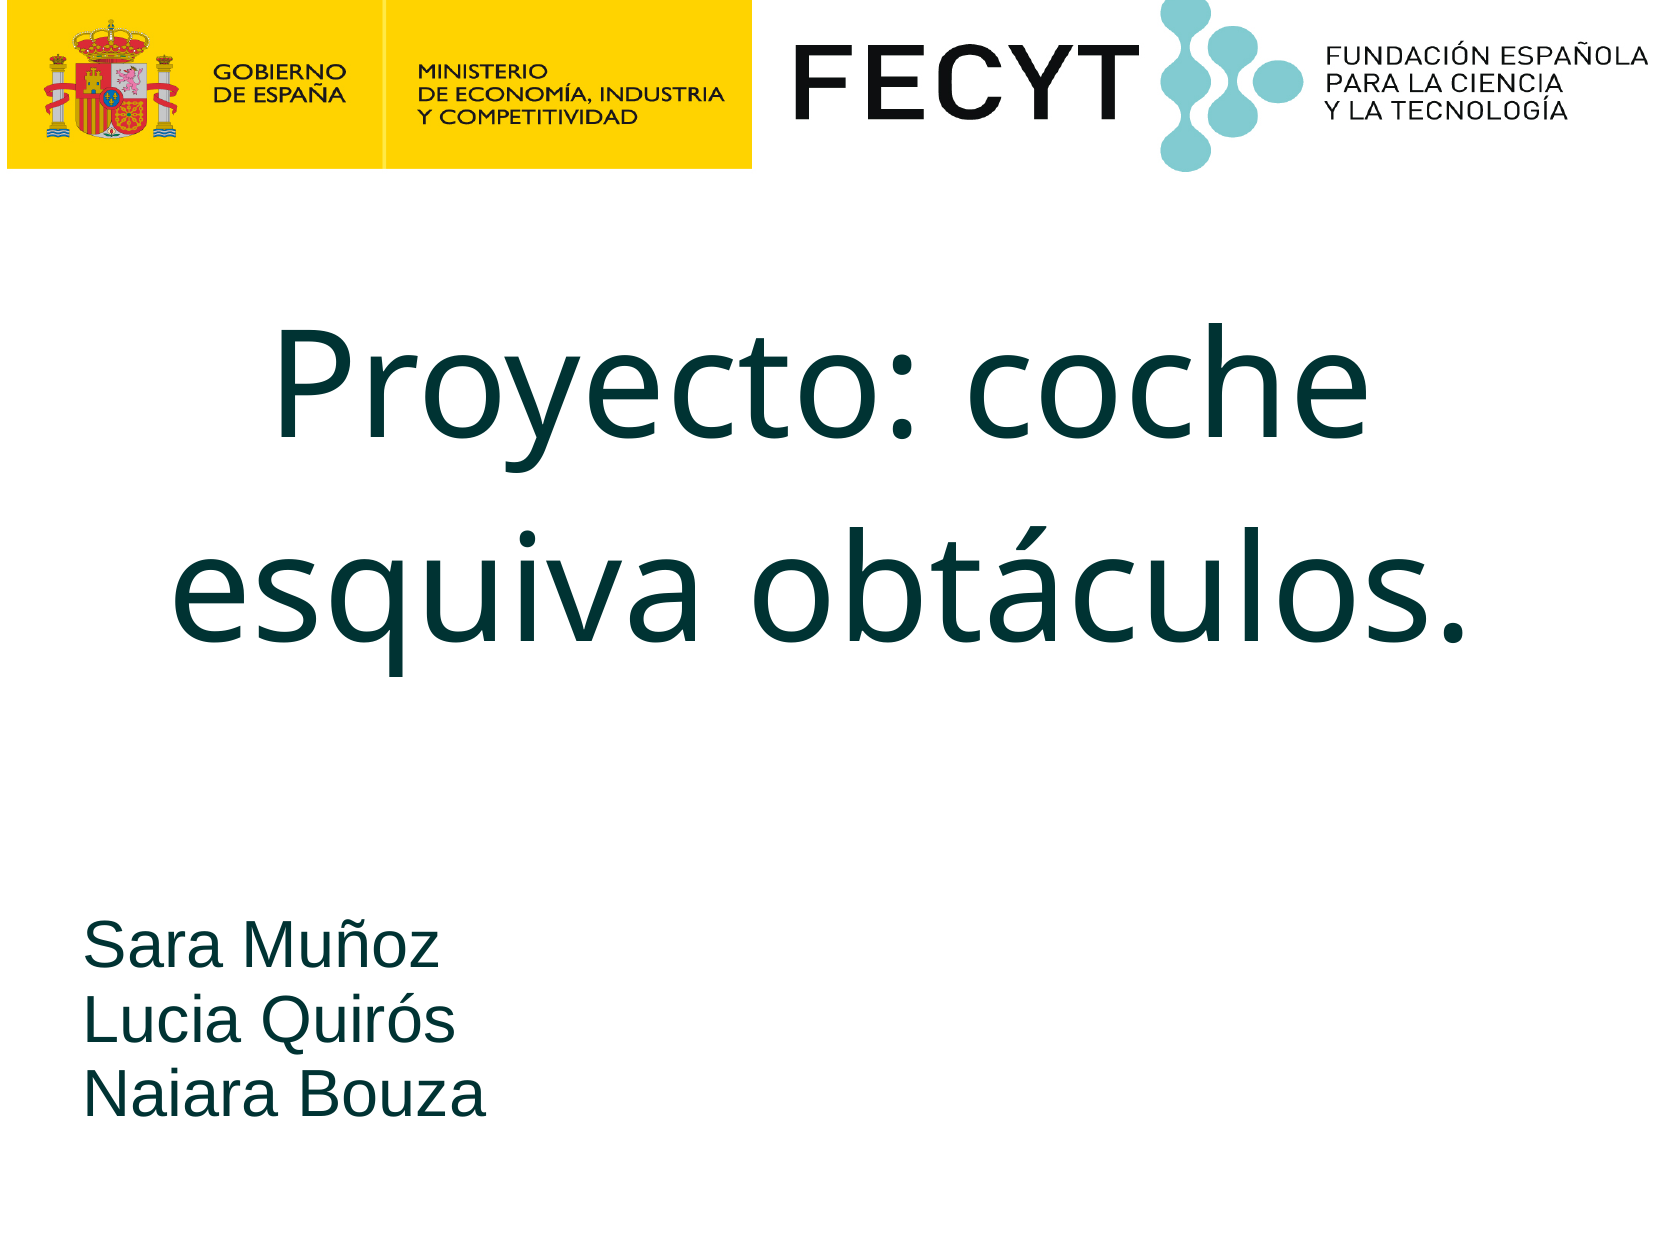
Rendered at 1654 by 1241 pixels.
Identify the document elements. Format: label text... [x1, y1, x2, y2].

title Proyecto: coche esquiva obtáculos. [11, 178, 1630, 828]
picture [0, 0, 1654, 178]
subtitle Sara Muñoz Lucia Quirós Naiara Bouza [82, 868, 1252, 1170]
